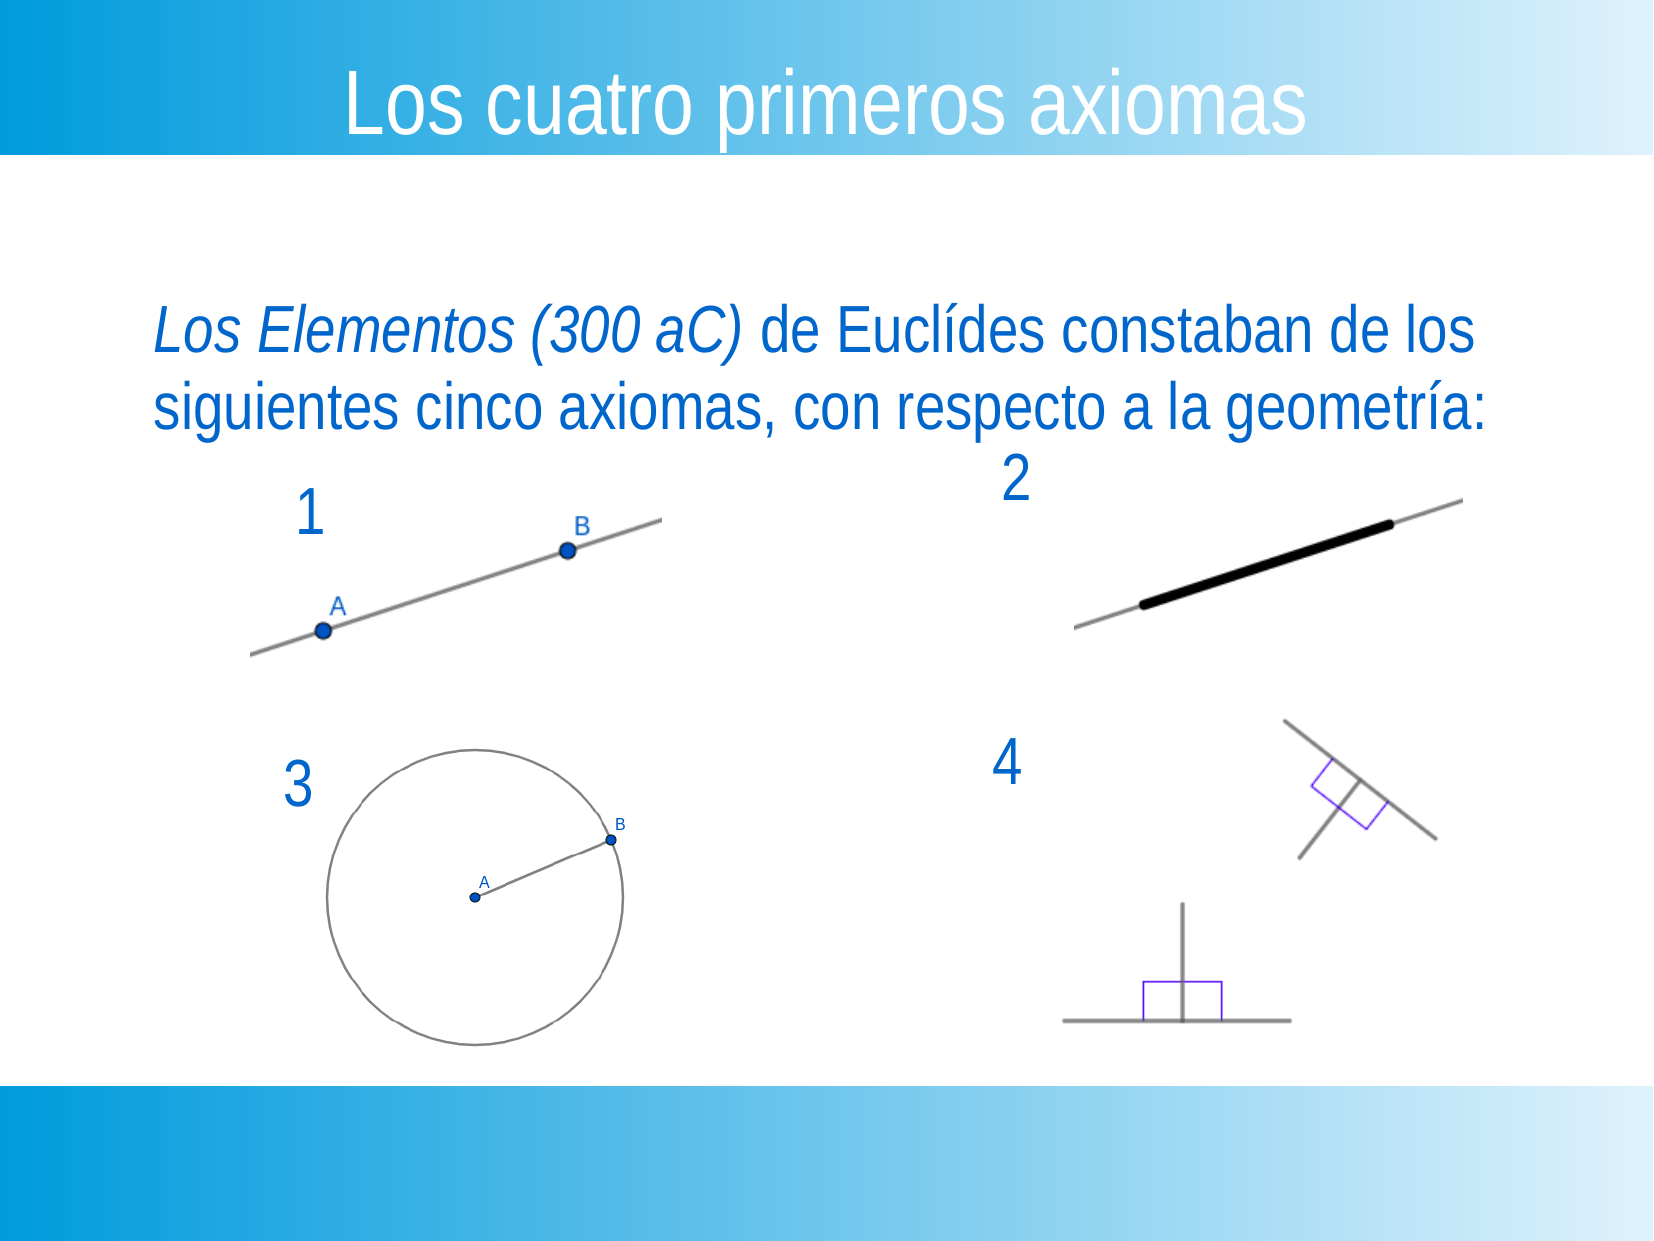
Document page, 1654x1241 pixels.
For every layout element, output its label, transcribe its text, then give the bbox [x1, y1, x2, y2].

picture [313, 729, 650, 1063]
picture [250, 460, 662, 705]
list 1 [224, 472, 393, 578]
list 4 [921, 721, 1027, 827]
picture [1074, 448, 1463, 668]
list 2 [930, 438, 1099, 544]
list Los Elementos (300 aC) de Euclídes constaban de los siguientes cinco axiomas, con respecto a la geometría: [82, 290, 1571, 1010]
title Los cuatro primeros axiomas [82, 49, 1571, 155]
list 3 [212, 744, 313, 850]
picture [1027, 673, 1478, 1072]
